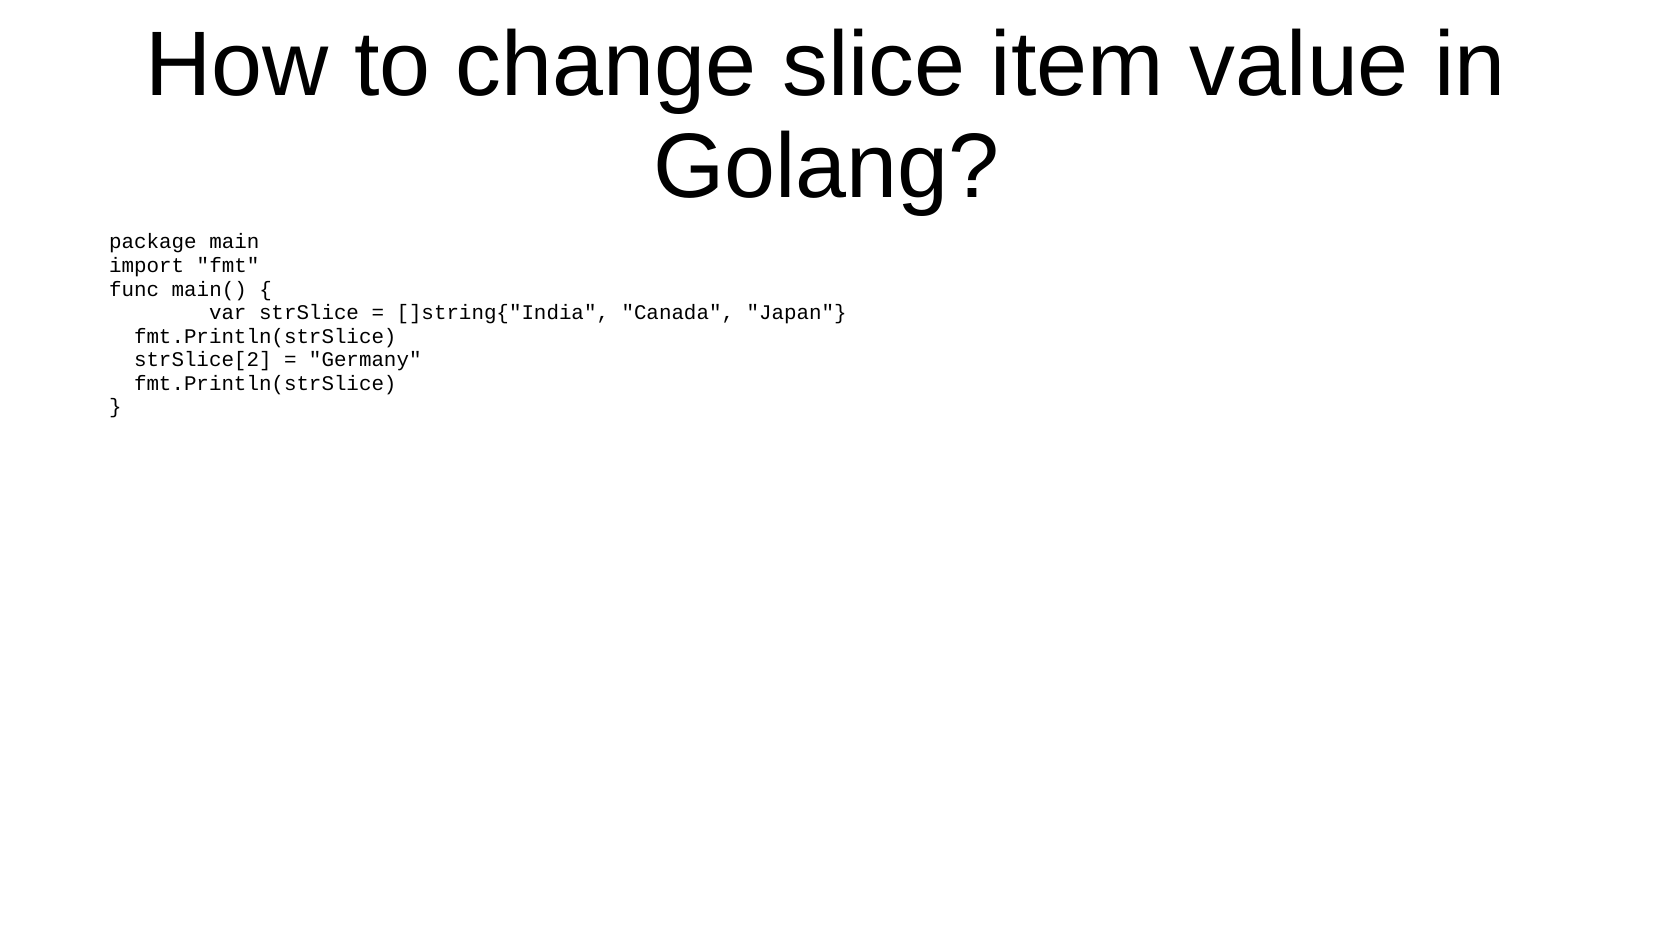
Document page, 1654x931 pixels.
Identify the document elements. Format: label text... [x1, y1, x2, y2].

text_box package main import "fmt" func main() { var strSlice = []string{"India", "Canada", "Japan"} fmt.Println(strSlice) strSlice[2] = "Germany" fmt.Println(strSlice) } [94, 224, 1430, 721]
title How to change slice item value in Golang? [82, 12, 1571, 218]
